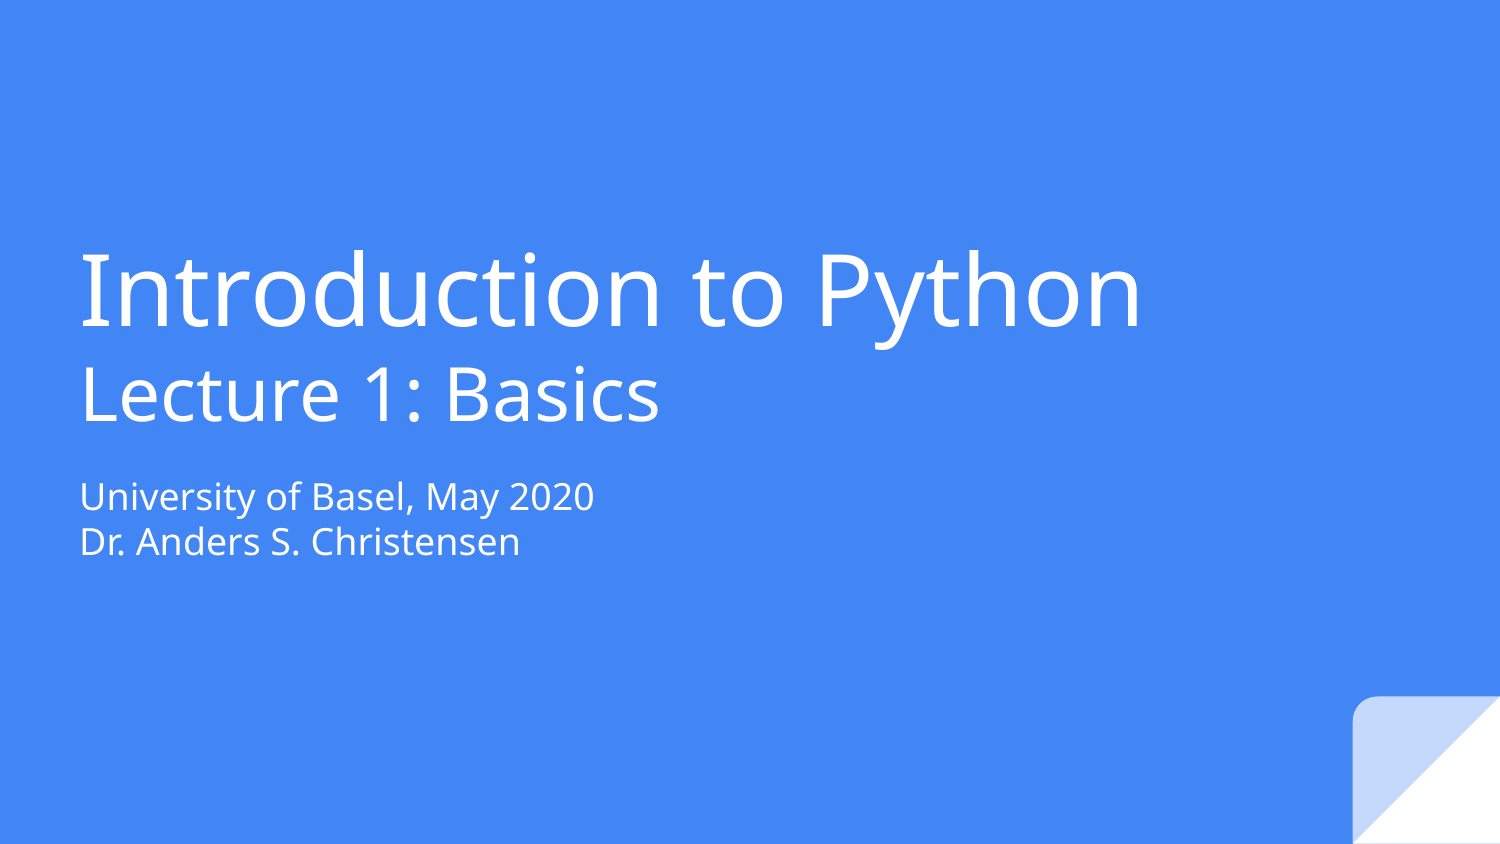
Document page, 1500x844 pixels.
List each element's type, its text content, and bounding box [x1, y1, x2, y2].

title Introduction to Python Lecture 1: Basics [64, 298, 1413, 452]
subtitle University of Basel, May 2020 Dr. Anders S. Christensen [64, 457, 1413, 529]
